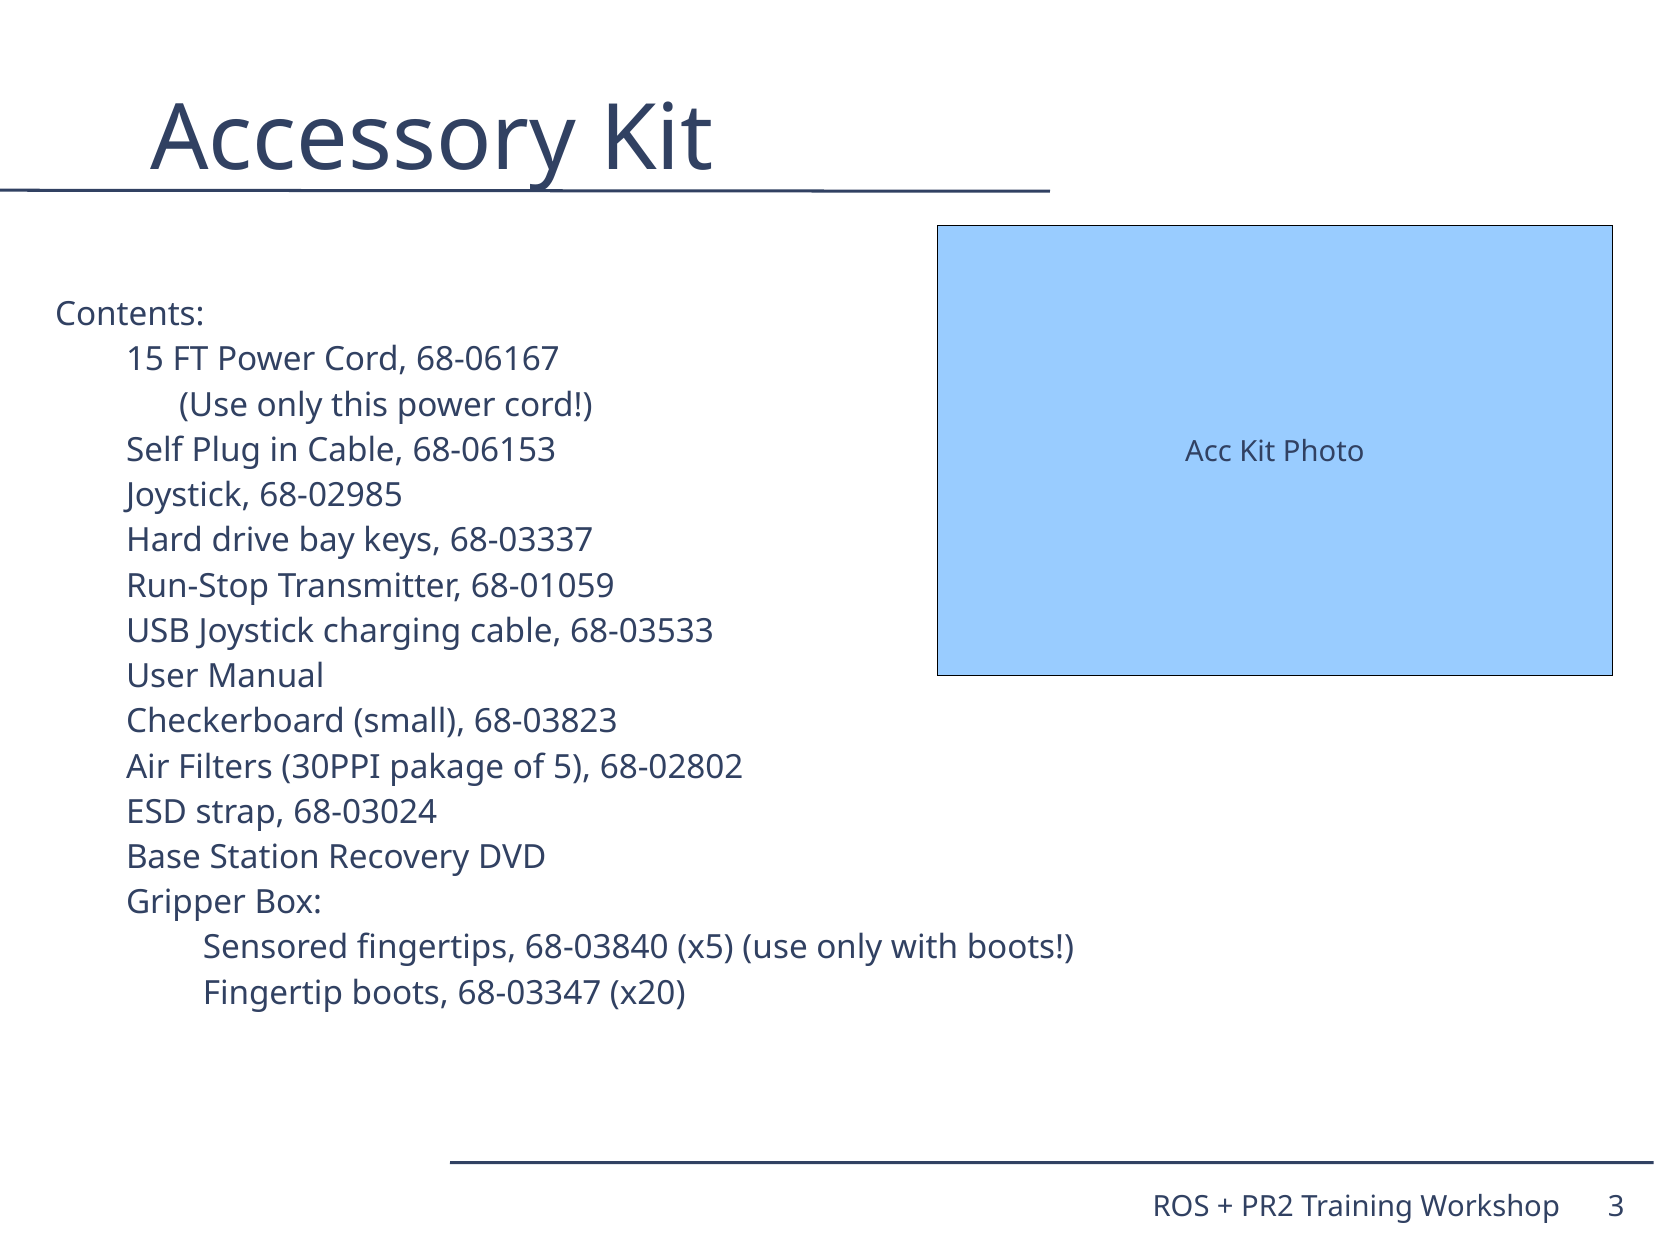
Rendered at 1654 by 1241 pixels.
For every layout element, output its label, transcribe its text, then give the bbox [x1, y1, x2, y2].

text_box Acc Kit Photo [937, 225, 1613, 676]
list Contents: 15 FT Power Cord, 68-06167 (Use only this power cord!) Self Plug in Cable, 68-06153 Joystick, 68-02985 Hard drive bay keys, 68-03337 Run-Stop Transmitter, 68-01059 USB Joystick charging cable, 68-03533 User Manual Checkerboard (small), 68-03823 Air Filters (30PPI pakage of 5), 68-02802 ESD strap, 68-03024 Base Station Recovery DVD Gripper Box: Sensored fingertips, 68-03840 (x5) (use only with boots!) Fingertip boots, 68-03347 (x20) - See support.willowgarage.com to order replacement parts. [37, 290, 1351, 1109]
title Accessory Kit [150, 37, 1639, 230]
